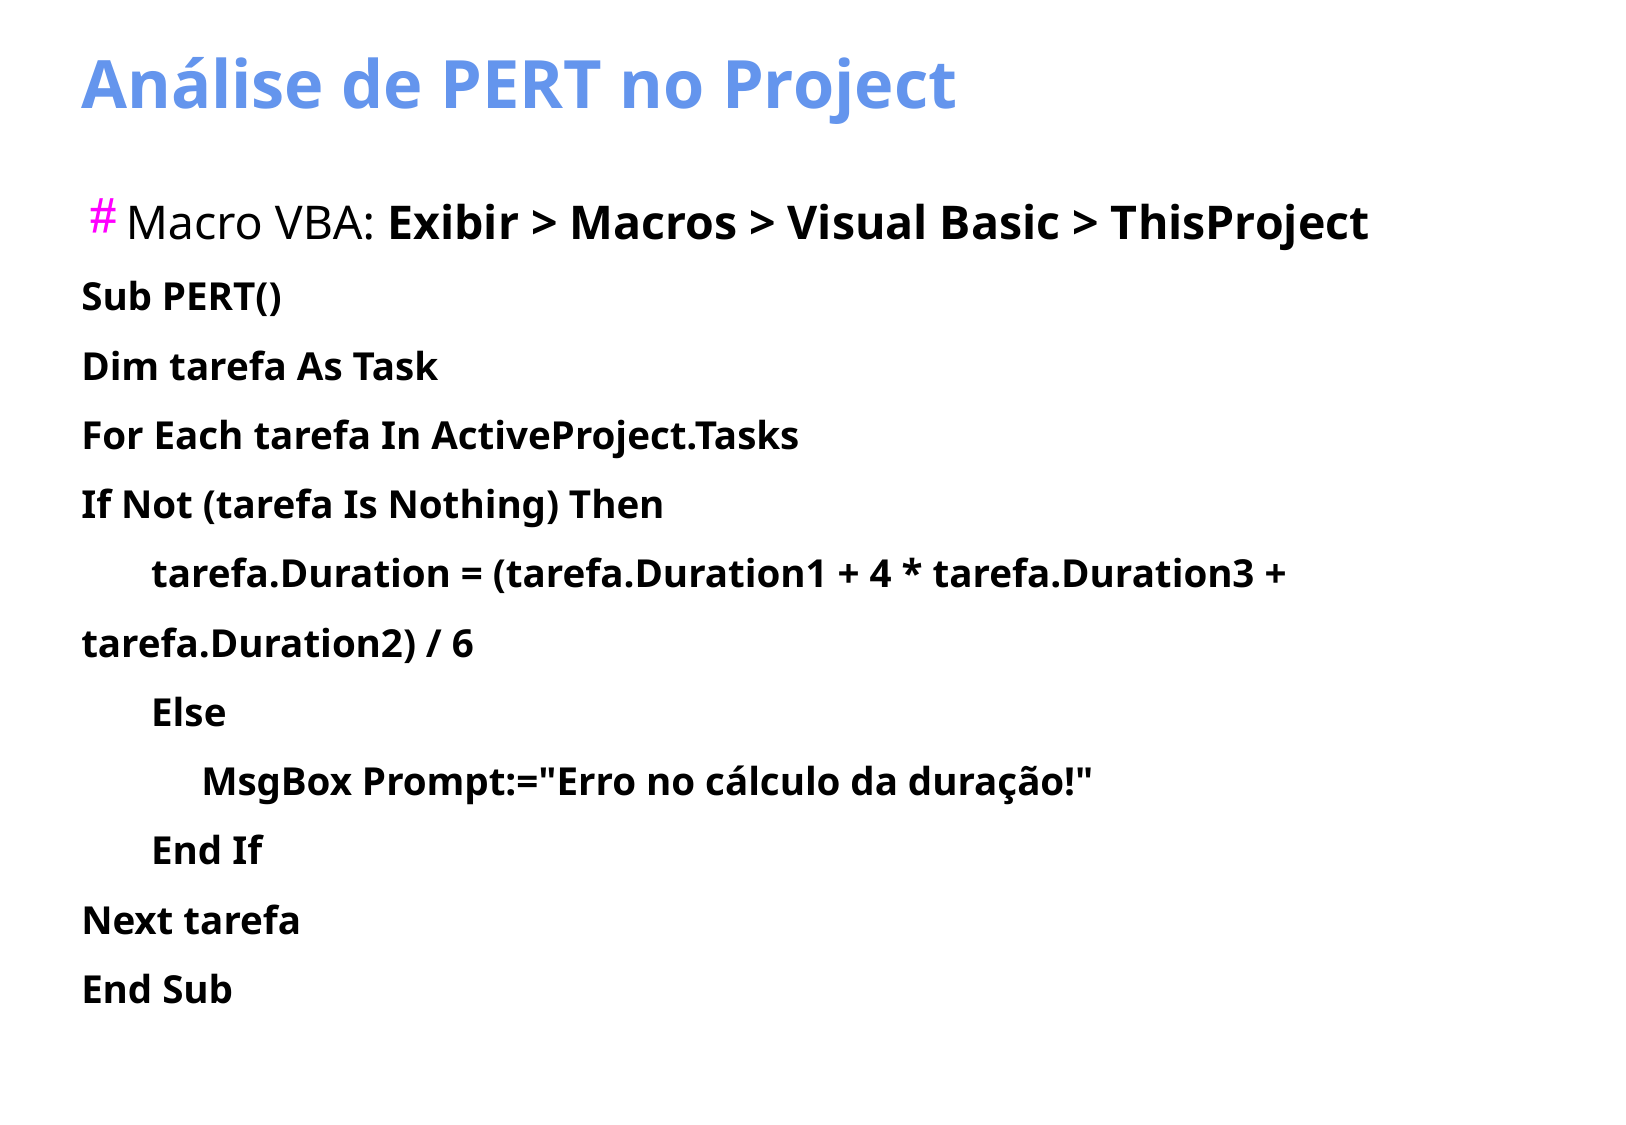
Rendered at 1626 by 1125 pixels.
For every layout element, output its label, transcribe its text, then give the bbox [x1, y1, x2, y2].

list Macro VBA: Exibir > Macros > Visual Basic > ThisProject Sub PERT() Dim tarefa As Task For Each tarefa In ActiveProject.Tasks If Not (tarefa Is Nothing) Then tarefa.Duration = (tarefa.Duration1 + 4 * tarefa.Duration3 + tarefa.Duration2) / 6 Else MsgBox Prompt:="Erro no cálculo da duração!" End If Next tarefa End Sub [81, 165, 1544, 1016]
text_box [808, 549, 839, 589]
title Análise de PERT no Project [81, 41, 1544, 122]
